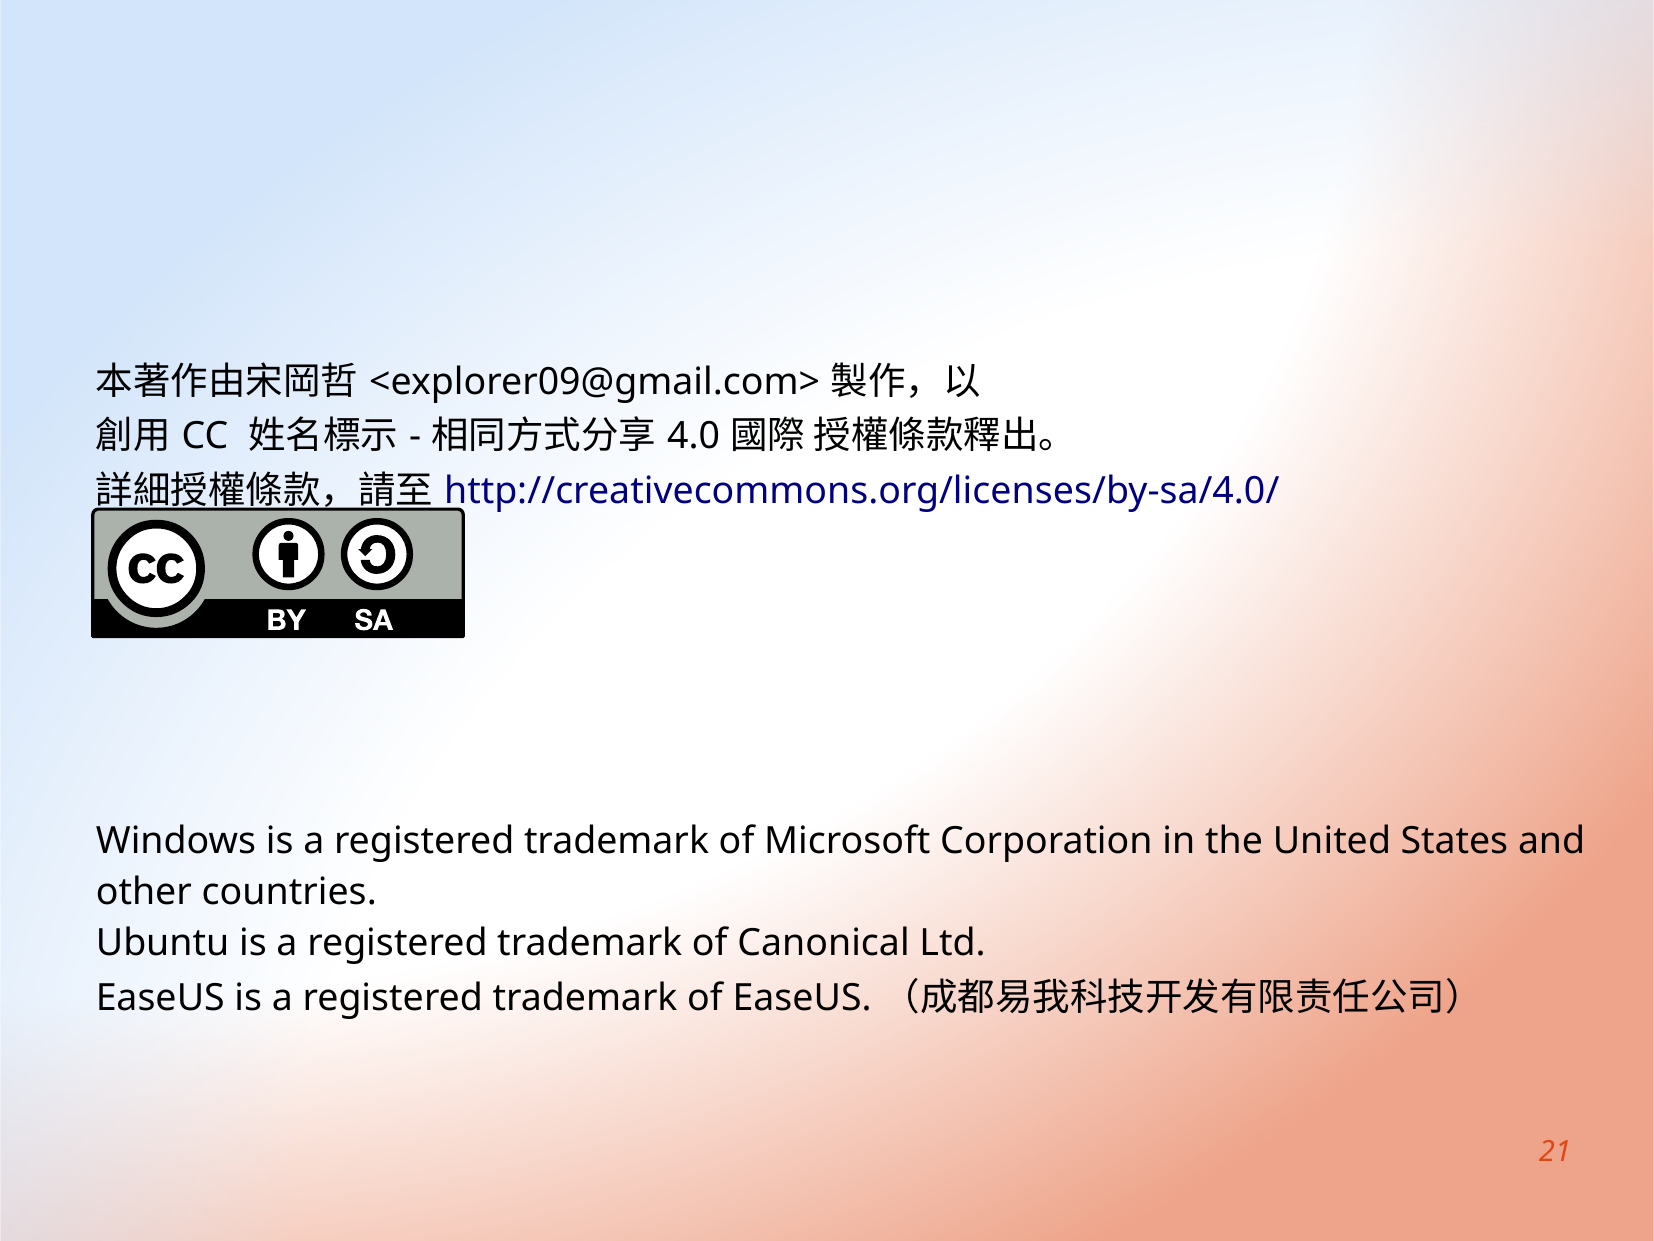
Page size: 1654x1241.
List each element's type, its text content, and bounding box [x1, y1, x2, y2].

text_box Windows is a registered trademark of Microsoft Corporation in the United States and other countries. Ubuntu is a registered trademark of Canonical Ltd. EaseUS is a registered trademark of EaseUS.（成都易我科技开发有限责任公司） [89, 807, 1543, 991]
picture [0, 0, 1654, 1241]
text_box 本著作由宋岡哲<explorer09@gmail.com>製作，以 創用CC 姓名標示-相同方式分享4.0國際 授權條款釋出。 詳細授權條款，請至http://creativecommons.org/licenses/by-sa/4.0/ [89, 345, 1260, 490]
